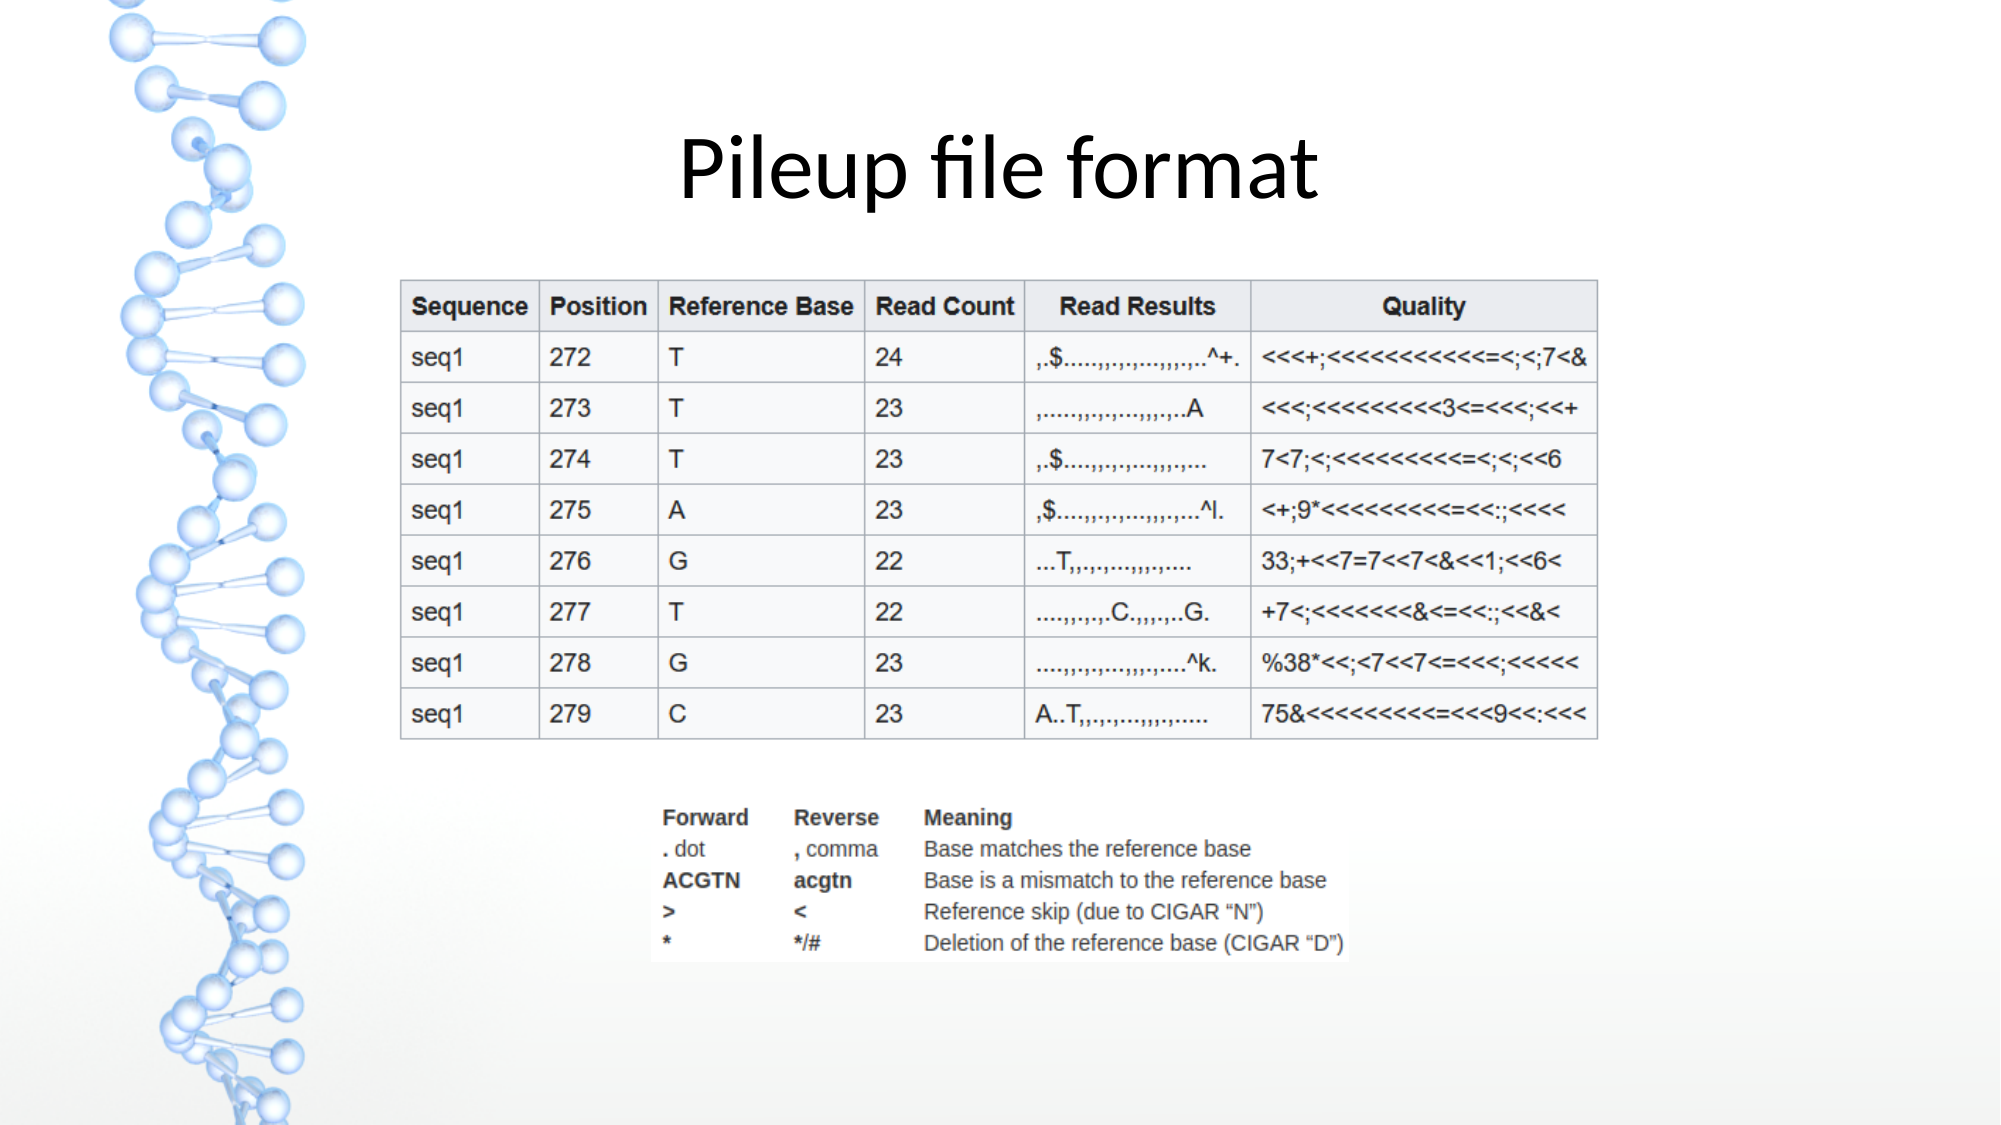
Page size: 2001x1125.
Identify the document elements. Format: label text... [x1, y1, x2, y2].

title Pileup file format [137, 59, 1863, 278]
picture [0, 0, 2001, 1125]
